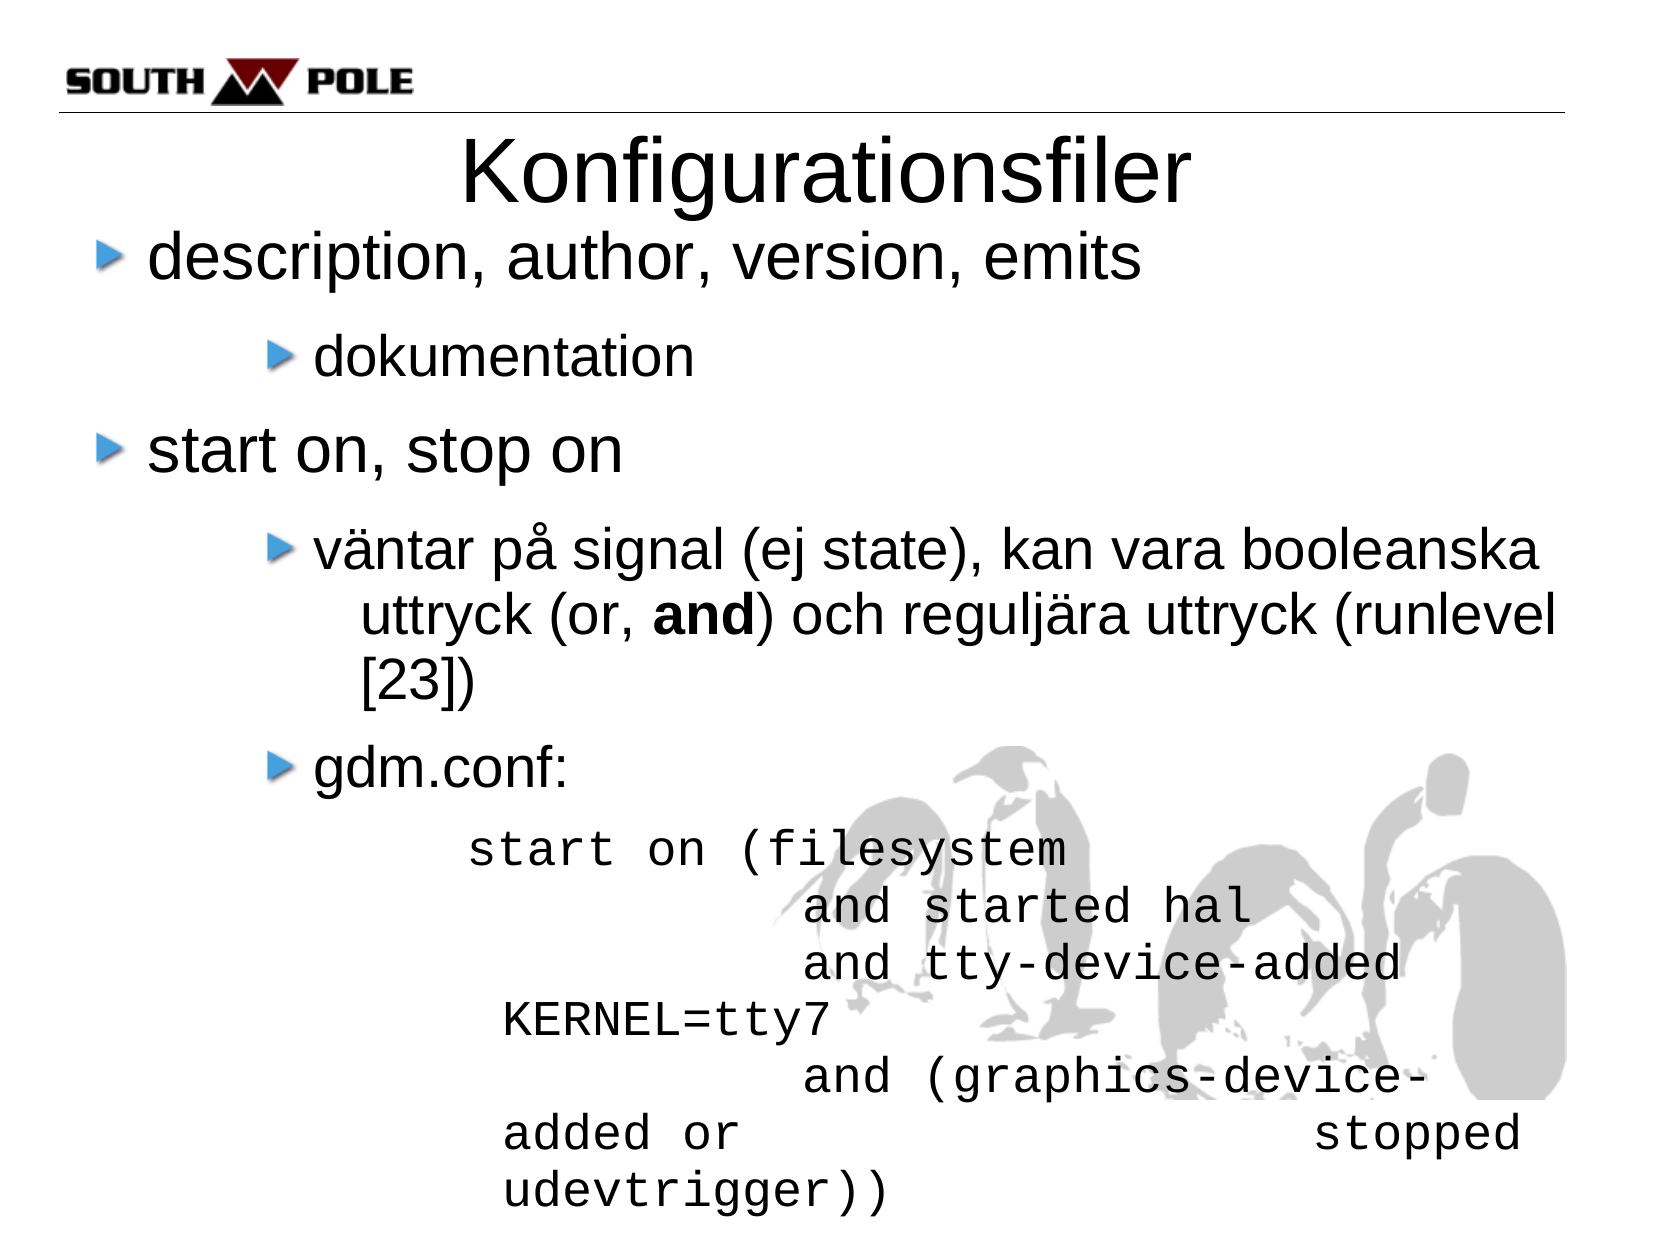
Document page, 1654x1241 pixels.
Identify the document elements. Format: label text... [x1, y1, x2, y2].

list description, author, version, emits dokumentation start on, stop on väntar på signal (ej state), kan vara booleanska uttryck (or, and) och reguljära uttryck (runlevel [23]) gdm.conf: start on (filesystem and started hal and tty-device-added KERNEL=tty7 and (graphics-device-added or stopped udevtrigger)) [76, 219, 1565, 1241]
picture [66, 58, 414, 106]
title Konfigurationsfiler [82, 67, 1571, 275]
